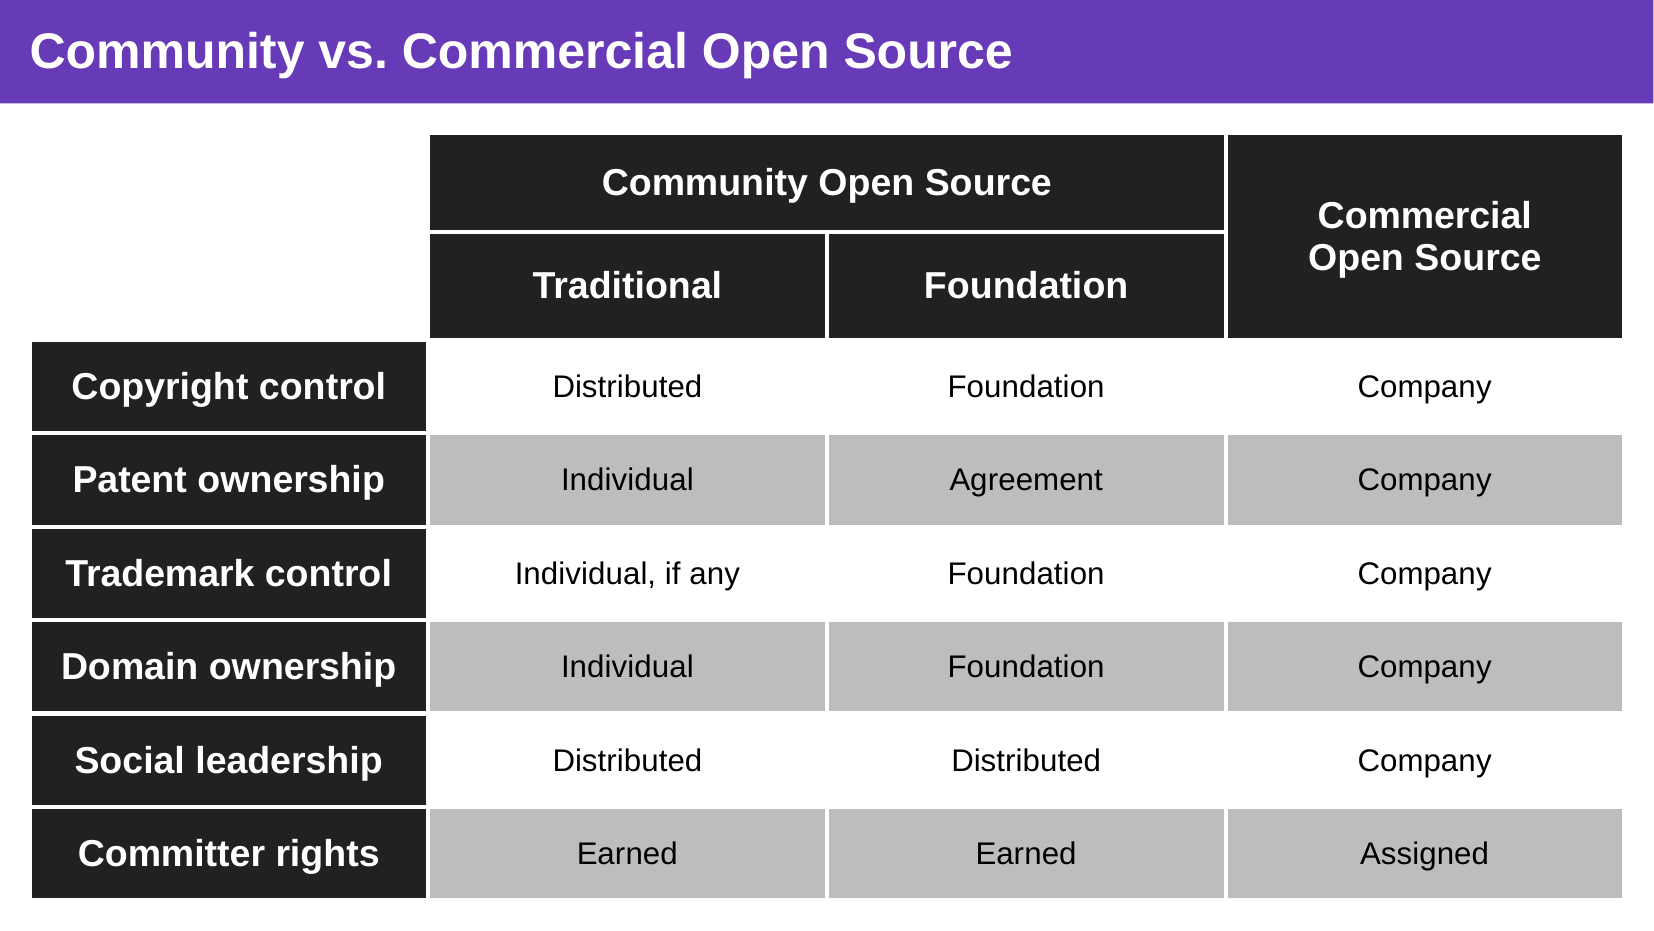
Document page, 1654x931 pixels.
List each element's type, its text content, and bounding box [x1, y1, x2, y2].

table_cell Company [1228, 529, 1622, 618]
table_cell Committer rights [32, 809, 426, 898]
table_cell Patent ownership [32, 435, 426, 525]
table_cell Company [1228, 622, 1622, 711]
table_cell Company [1228, 435, 1622, 525]
table_header Community Open Source [430, 135, 1224, 230]
table_cell Individual [430, 622, 825, 711]
table_cell Earned [430, 809, 825, 898]
title Community vs. Commercial Open Source [0, 0, 1654, 104]
table_cell Company [1228, 342, 1622, 431]
table_cell Copyright control [32, 342, 426, 431]
table_header [32, 135, 426, 230]
table_cell Foundation [829, 234, 1224, 338]
table_cell Domain ownership [32, 622, 426, 711]
table_cell Distributed [430, 716, 825, 805]
table_cell Earned [829, 809, 1224, 898]
table_cell Foundation [829, 342, 1224, 431]
table_header Commercial Open Source [1228, 135, 1622, 338]
table_cell Trademark control [32, 529, 426, 618]
table_cell [32, 234, 426, 338]
table_cell Foundation [829, 622, 1224, 711]
table_cell Traditional [430, 234, 825, 338]
table_cell Foundation [829, 529, 1224, 618]
table_cell Company [1228, 716, 1622, 805]
table_cell Assigned [1228, 809, 1622, 898]
table_cell Agreement [829, 435, 1224, 525]
table_cell Distributed [430, 342, 825, 431]
table_cell Individual [430, 435, 825, 525]
table_cell Social leadership [32, 716, 426, 805]
table_cell Distributed [829, 716, 1224, 805]
table_cell Individual, if any [430, 529, 825, 618]
